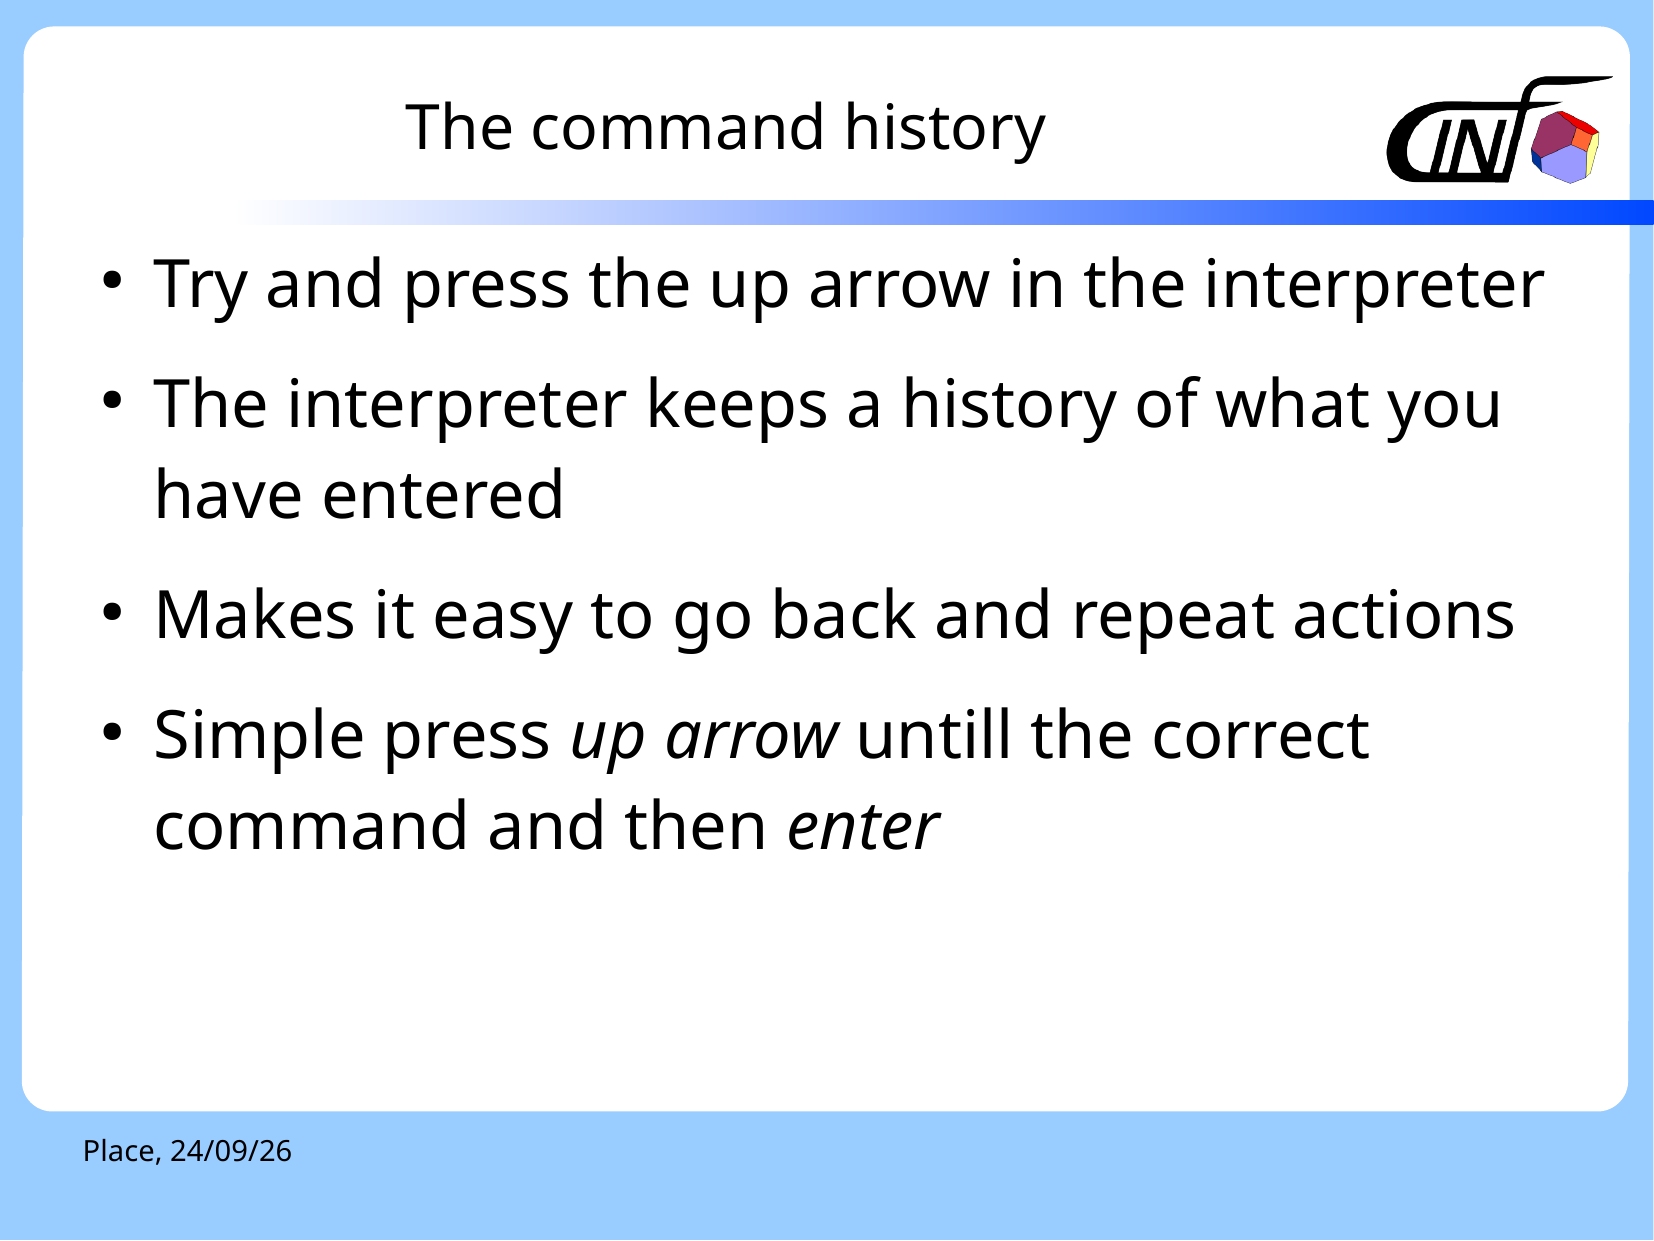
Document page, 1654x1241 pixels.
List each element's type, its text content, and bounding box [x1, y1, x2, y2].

picture [1386, 76, 1613, 184]
table_header B [956, 201, 961, 224]
list Try and press the up arrow in the interpreter The interpreter keeps a history of what you have entered Makes it easy to go back and repeat actions Simple press up arrow untill the correct command and then enter [82, 236, 1583, 1055]
title The command history [82, 49, 1371, 201]
